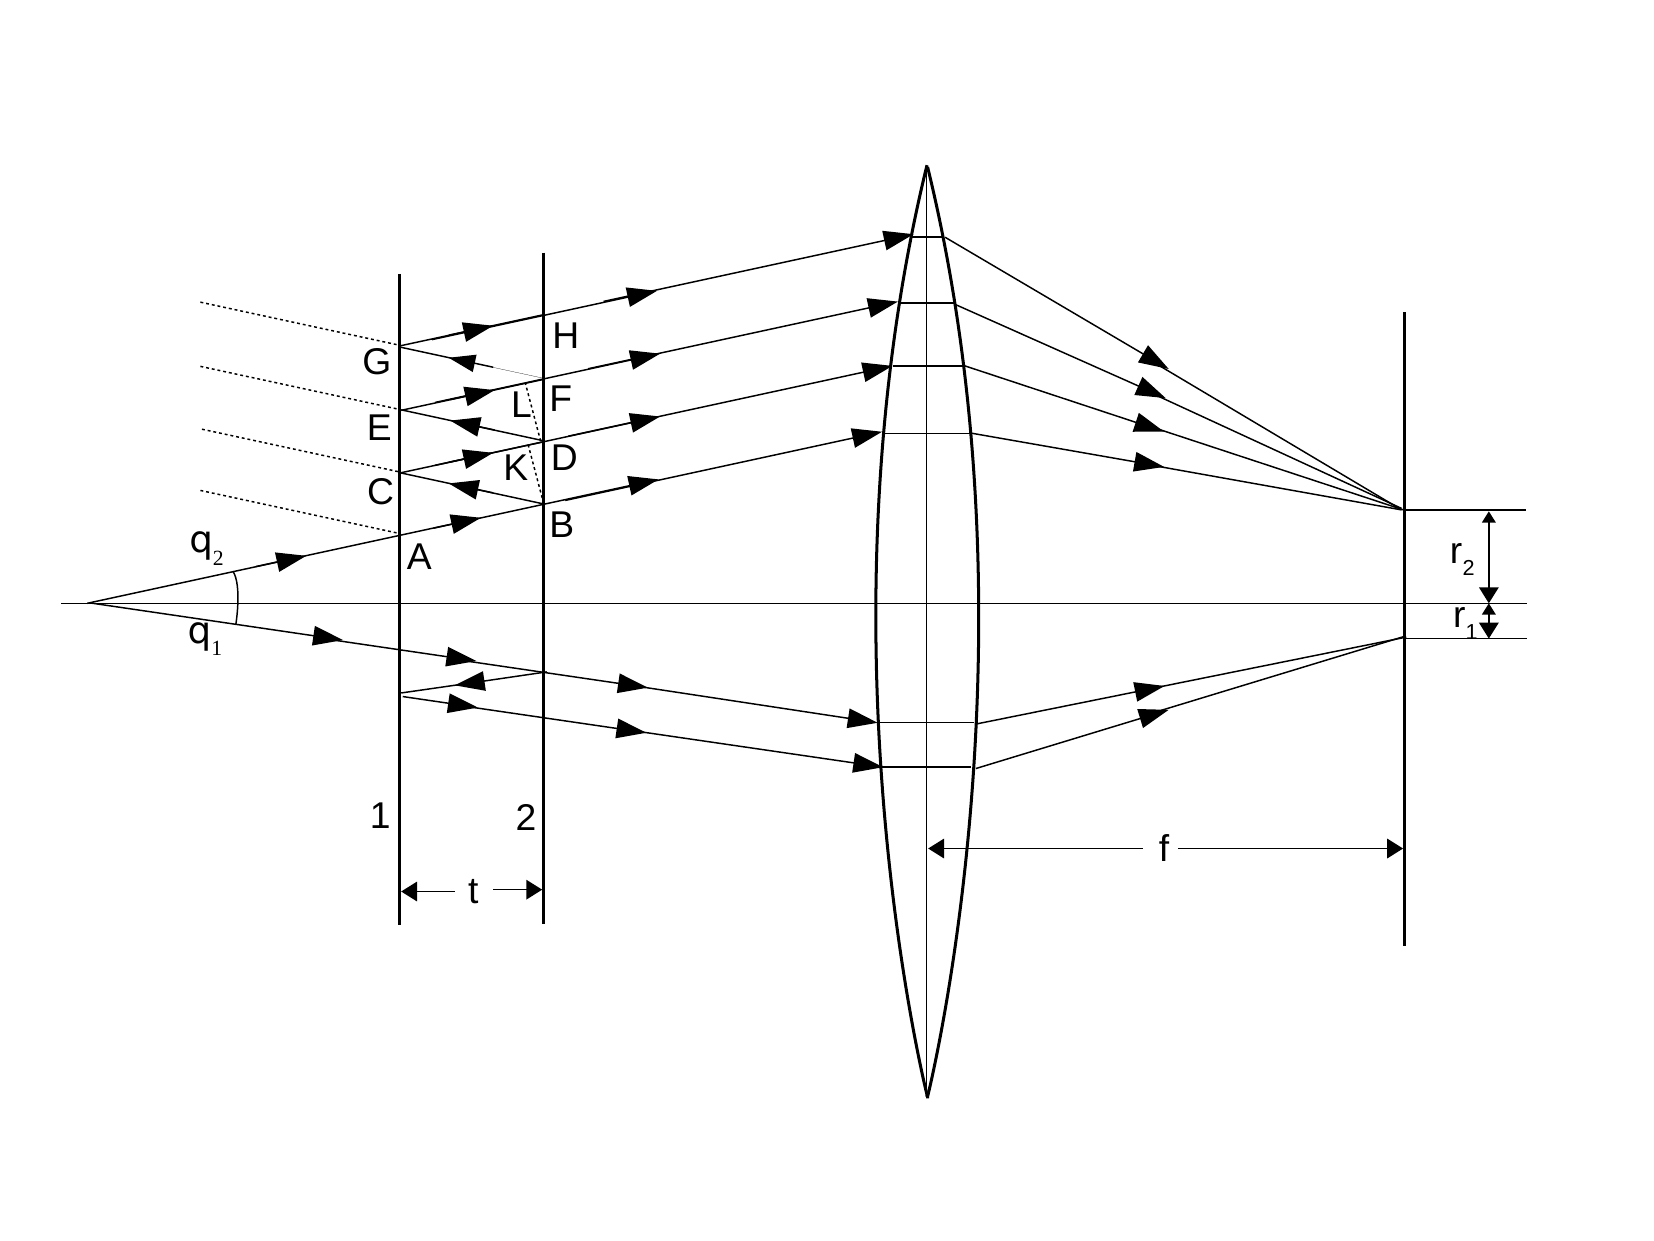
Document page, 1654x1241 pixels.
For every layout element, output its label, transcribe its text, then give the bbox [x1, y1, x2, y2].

text_box G [347, 333, 407, 415]
text_box L [496, 376, 547, 458]
text_box H [537, 307, 595, 389]
text_box q1 [172, 616, 248, 701]
text_box K [488, 439, 543, 521]
text_box t [453, 862, 494, 944]
text_box 2 [500, 788, 552, 870]
text_box f [1144, 820, 1185, 902]
text_box F [547, 389, 587, 452]
text_box C [352, 463, 409, 545]
text_box D [543, 432, 593, 510]
text_box r1 [1438, 586, 1493, 676]
text_box r2 [1435, 522, 1490, 612]
text_box q2 [174, 519, 250, 610]
text_box E [352, 415, 407, 481]
text_box q1 [172, 610, 248, 625]
text_box B [534, 510, 589, 578]
text_box 1 [355, 787, 406, 869]
text_box A [392, 528, 447, 610]
